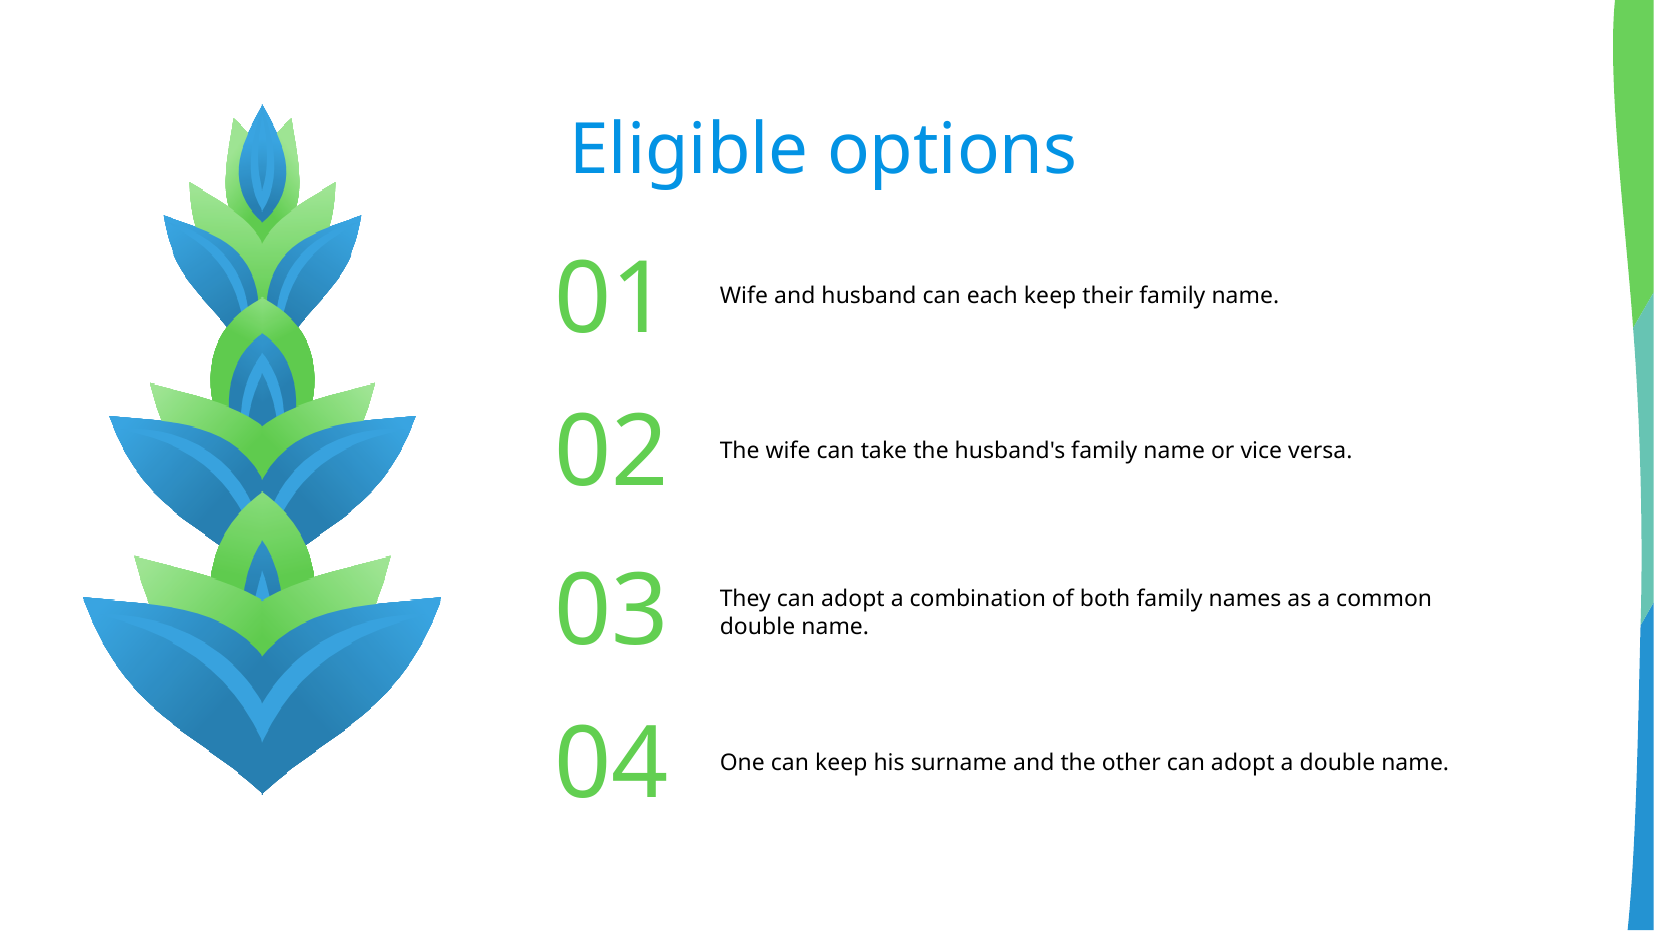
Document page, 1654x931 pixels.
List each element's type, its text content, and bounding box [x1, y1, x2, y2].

picture [83, 104, 441, 796]
text_box Wife and husband can each keep their family name. [705, 273, 1471, 316]
text_box The wife can take the husband's family name or vice versa. [705, 427, 1471, 471]
text_box 01 [539, 225, 696, 360]
text_box One can keep his surname and the other can adopt a double name. [705, 739, 1471, 783]
text_box 02 [539, 378, 696, 513]
text_box Eligible options [555, 95, 1654, 196]
text_box They can adopt a combination of both family names as a common double name. [705, 576, 1471, 647]
text_box 03 [539, 537, 696, 672]
text_box 04 [539, 690, 696, 826]
